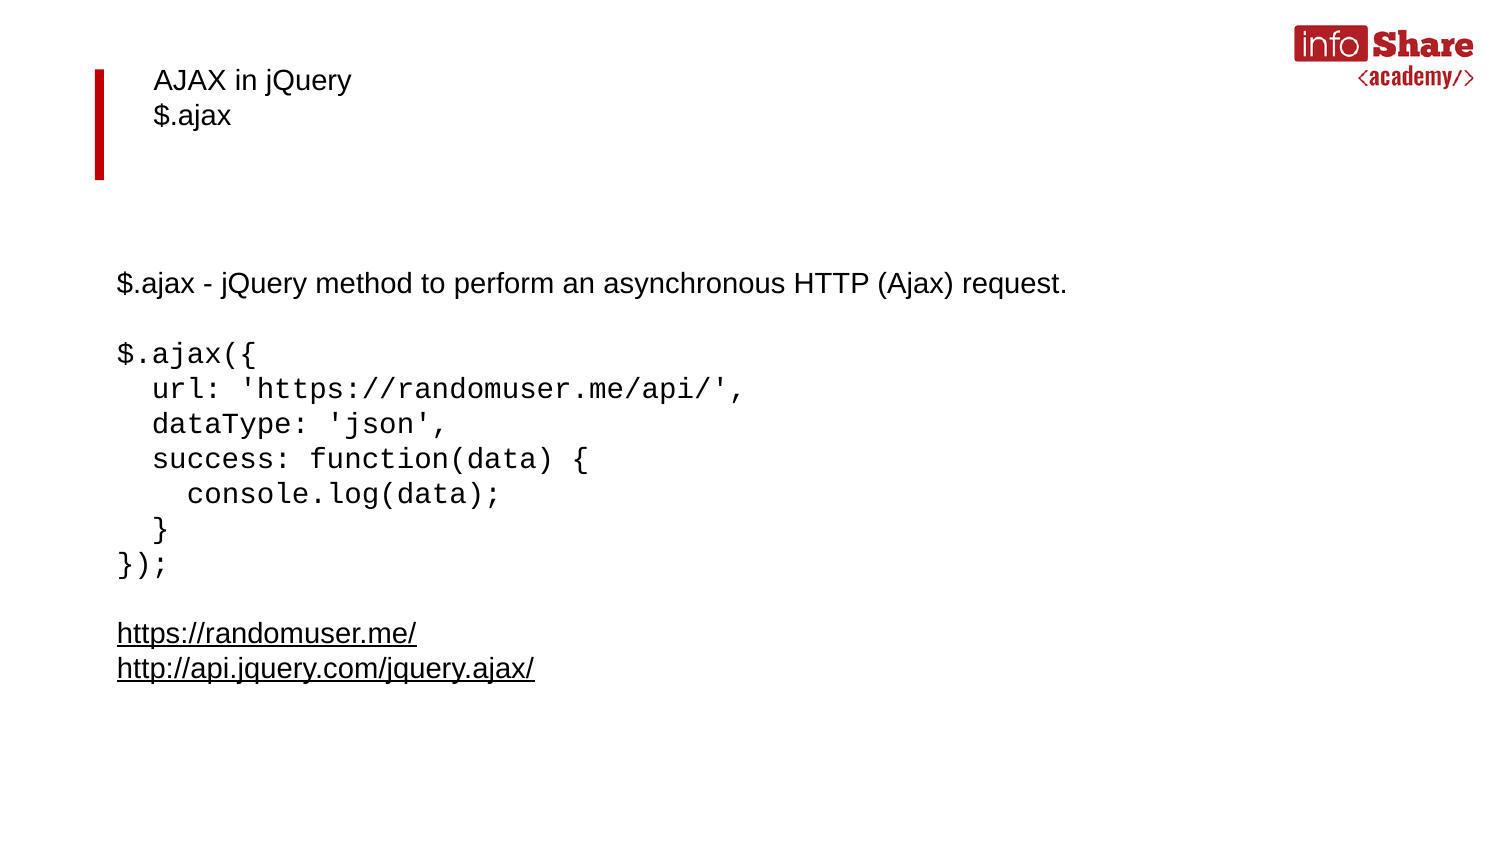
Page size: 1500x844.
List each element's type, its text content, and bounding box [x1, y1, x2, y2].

list $.ajax - jQuery method to perform an asynchronous HTTP (Ajax) request. $.ajax({ url: 'https://randomuser.me/api/', dataType: 'json', success: function(data) { console.log(data); } }); https://randomuser.me/ http://api.jquery.com/jquery.ajax/ [101, 249, 1415, 767]
picture [1267, 0, 1500, 117]
title AJAX in jQuery $.ajax [138, 45, 1172, 187]
